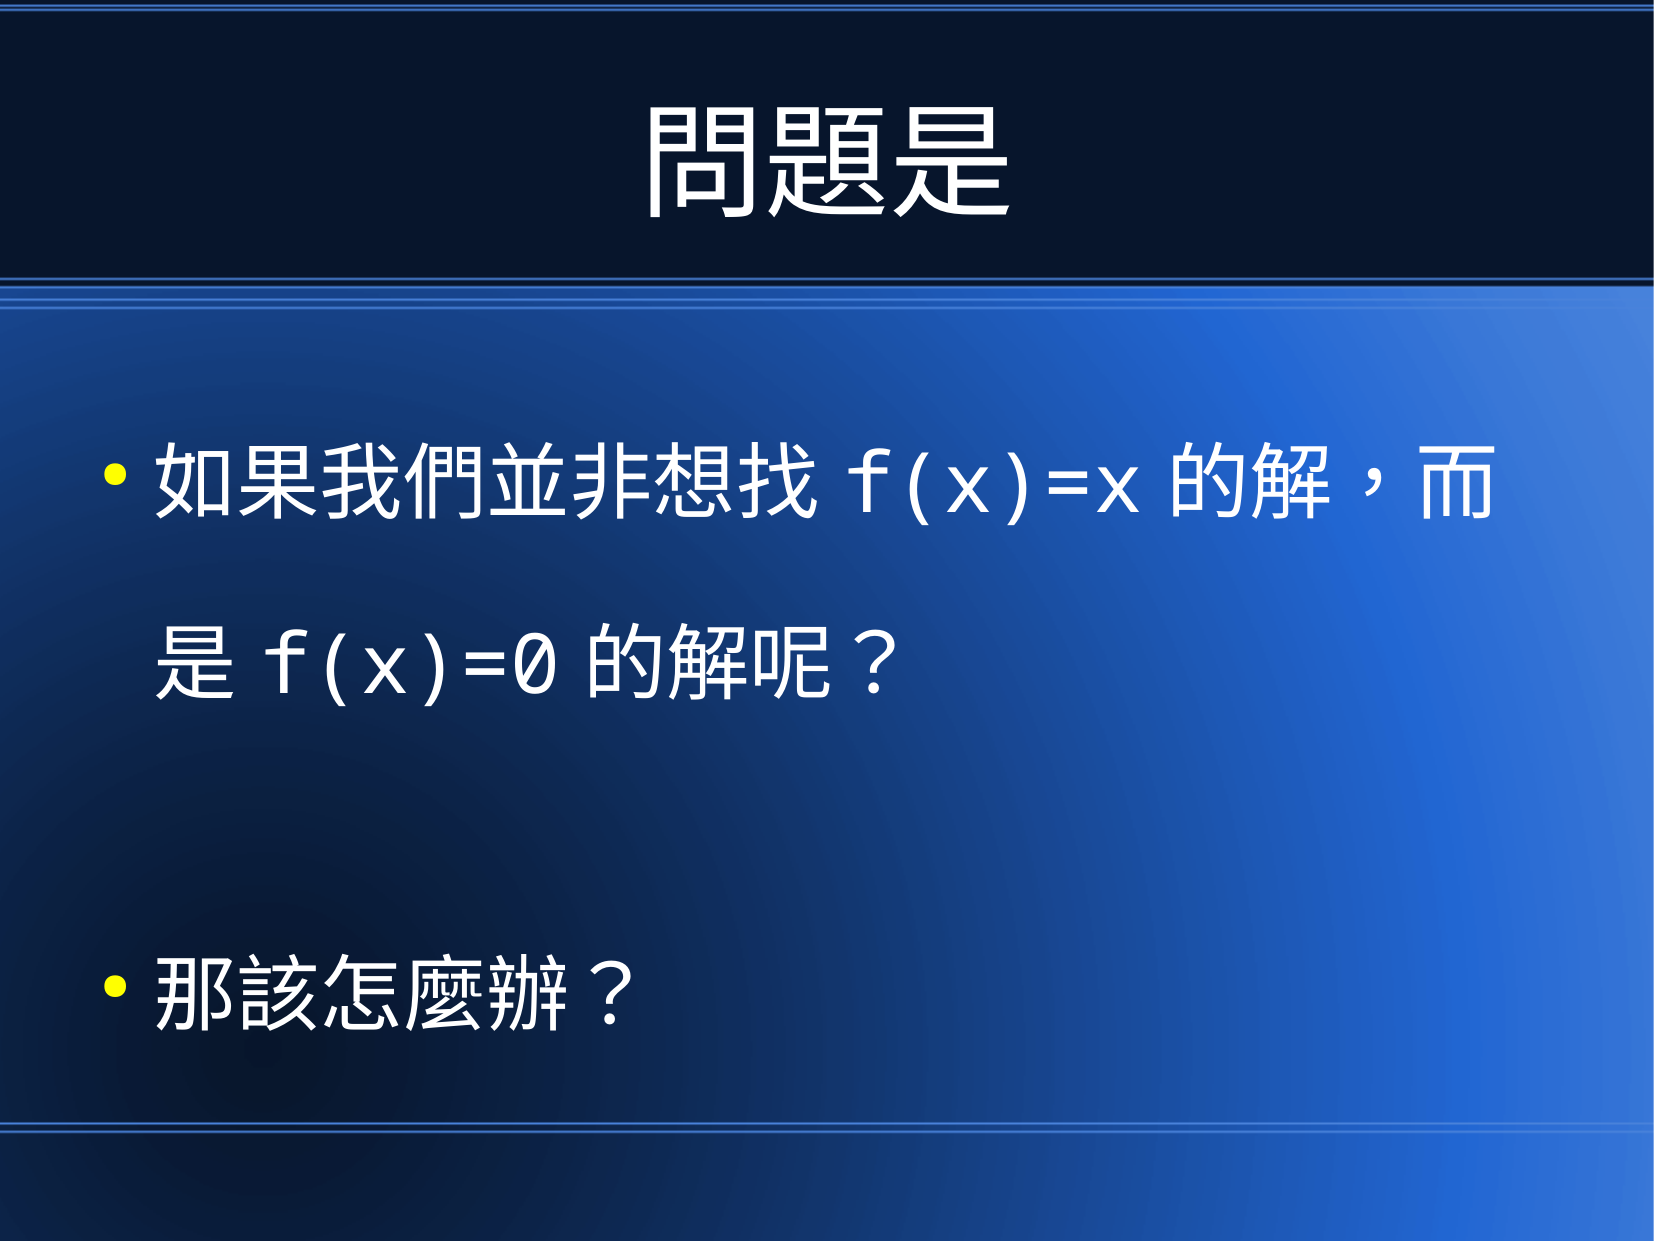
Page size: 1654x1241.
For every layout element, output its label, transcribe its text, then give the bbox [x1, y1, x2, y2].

picture [0, 0, 1654, 1241]
list 如果我們並非想找f(x)=x的解，而是f(x)=0的解呢？ 那該怎麼辦？ [82, 355, 1571, 1241]
title 問題是 [82, 49, 1571, 257]
